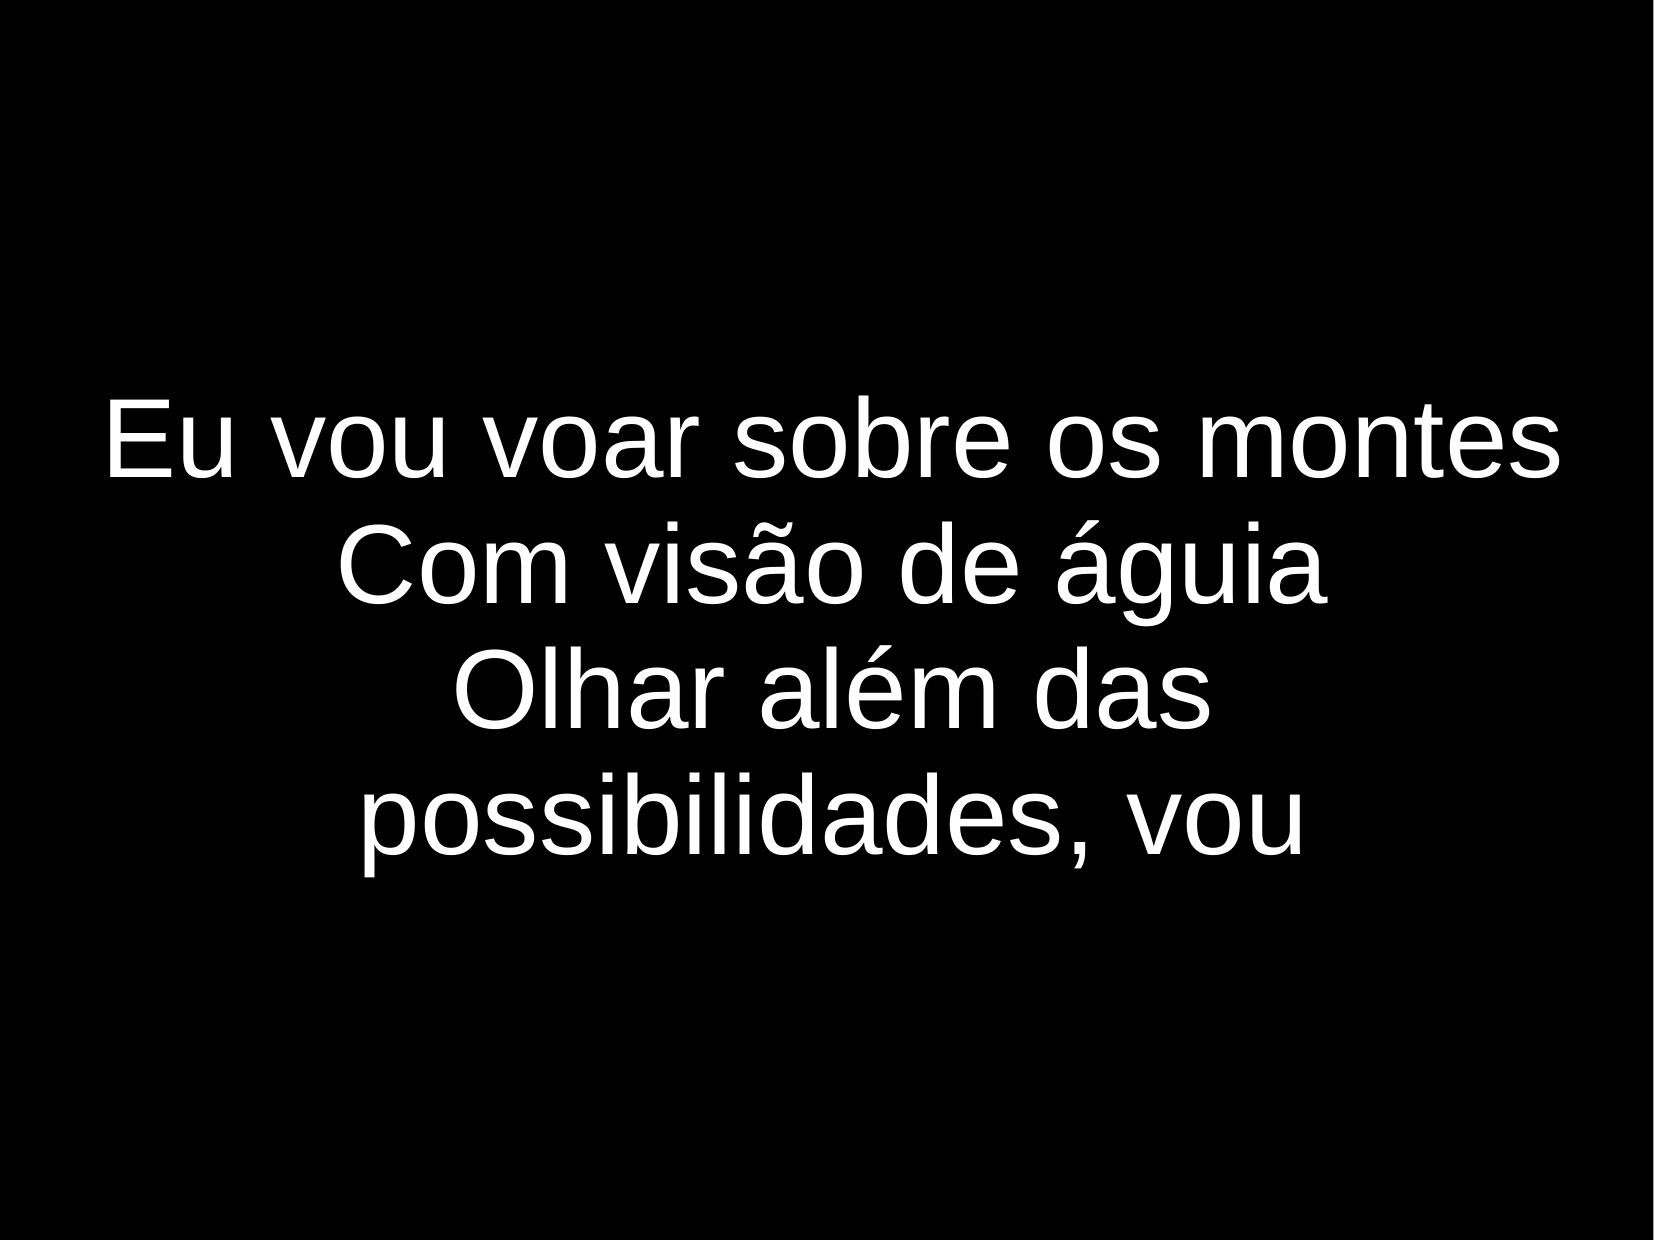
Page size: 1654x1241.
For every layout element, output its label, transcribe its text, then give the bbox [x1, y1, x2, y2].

subtitle Eu vou voar sobre os montes Com visão de águia Olhar além das possibilidades, vou [35, 49, 1630, 1205]
